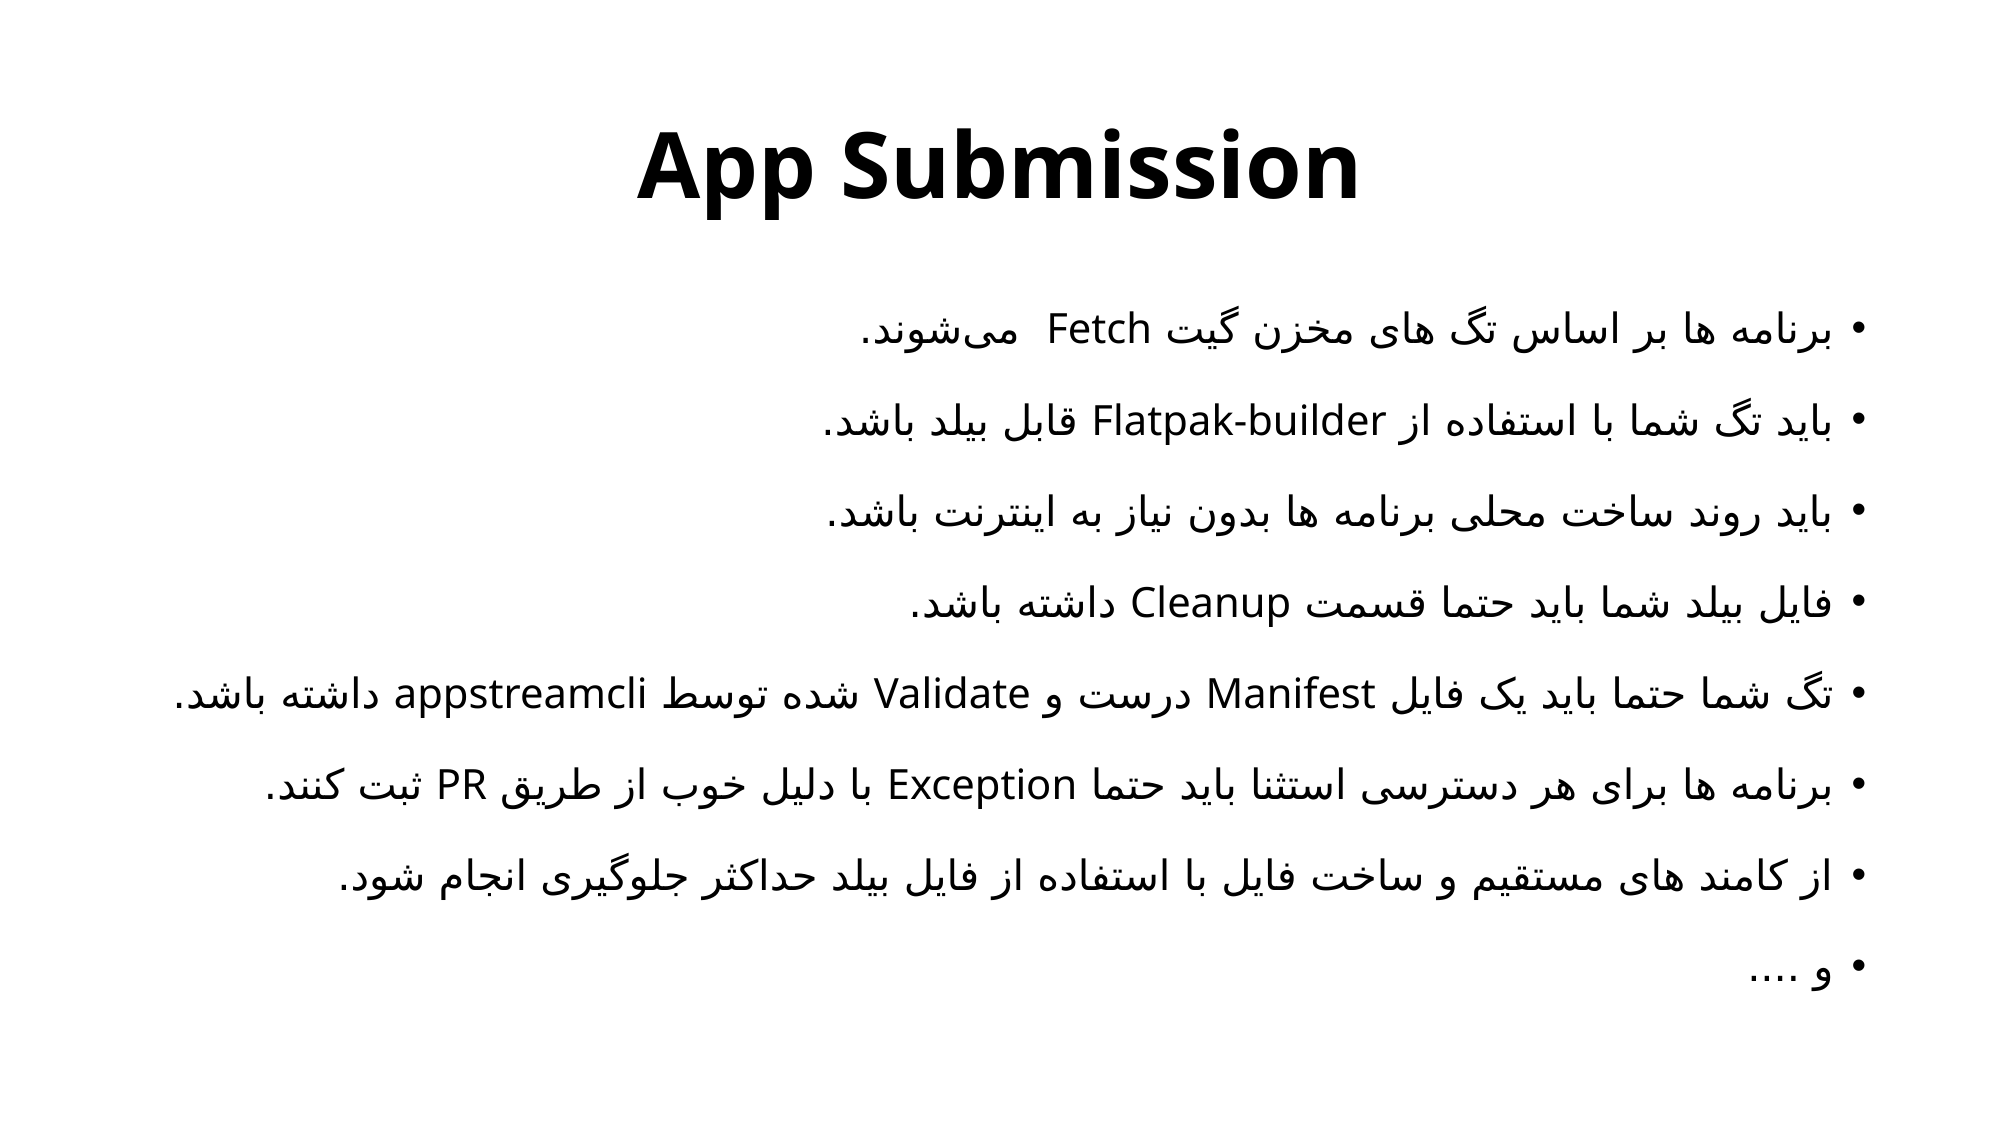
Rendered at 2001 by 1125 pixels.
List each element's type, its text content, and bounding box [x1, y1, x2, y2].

list برنامه ها بر اساس تگ های مخزن گیت Fetch می‌شوند. باید تگ شما با استفاده از Flatpak-builder قابل بیلد باشد. باید روند ساخت محلی برنامه ها بدون نیاز به اینترنت باشد. فایل بیلد شما باید حتما قسمت Cleanup داشته باشد. تگ شما حتما باید یک فایل Manifest درست و Validate شده توسط appstreamcli داشته باشد. برنامه ها برای هر دسترسی استثنا باید حتما Exception با دلیل خوب از طریق PR ثبت کنند. از کامند های مستقیم و ساخت فایل با استفاده از فایل بیلد حداکثر جلوگیری انجام شود. و .... [99, 263, 1890, 1004]
title App Submission [137, 59, 1863, 263]
